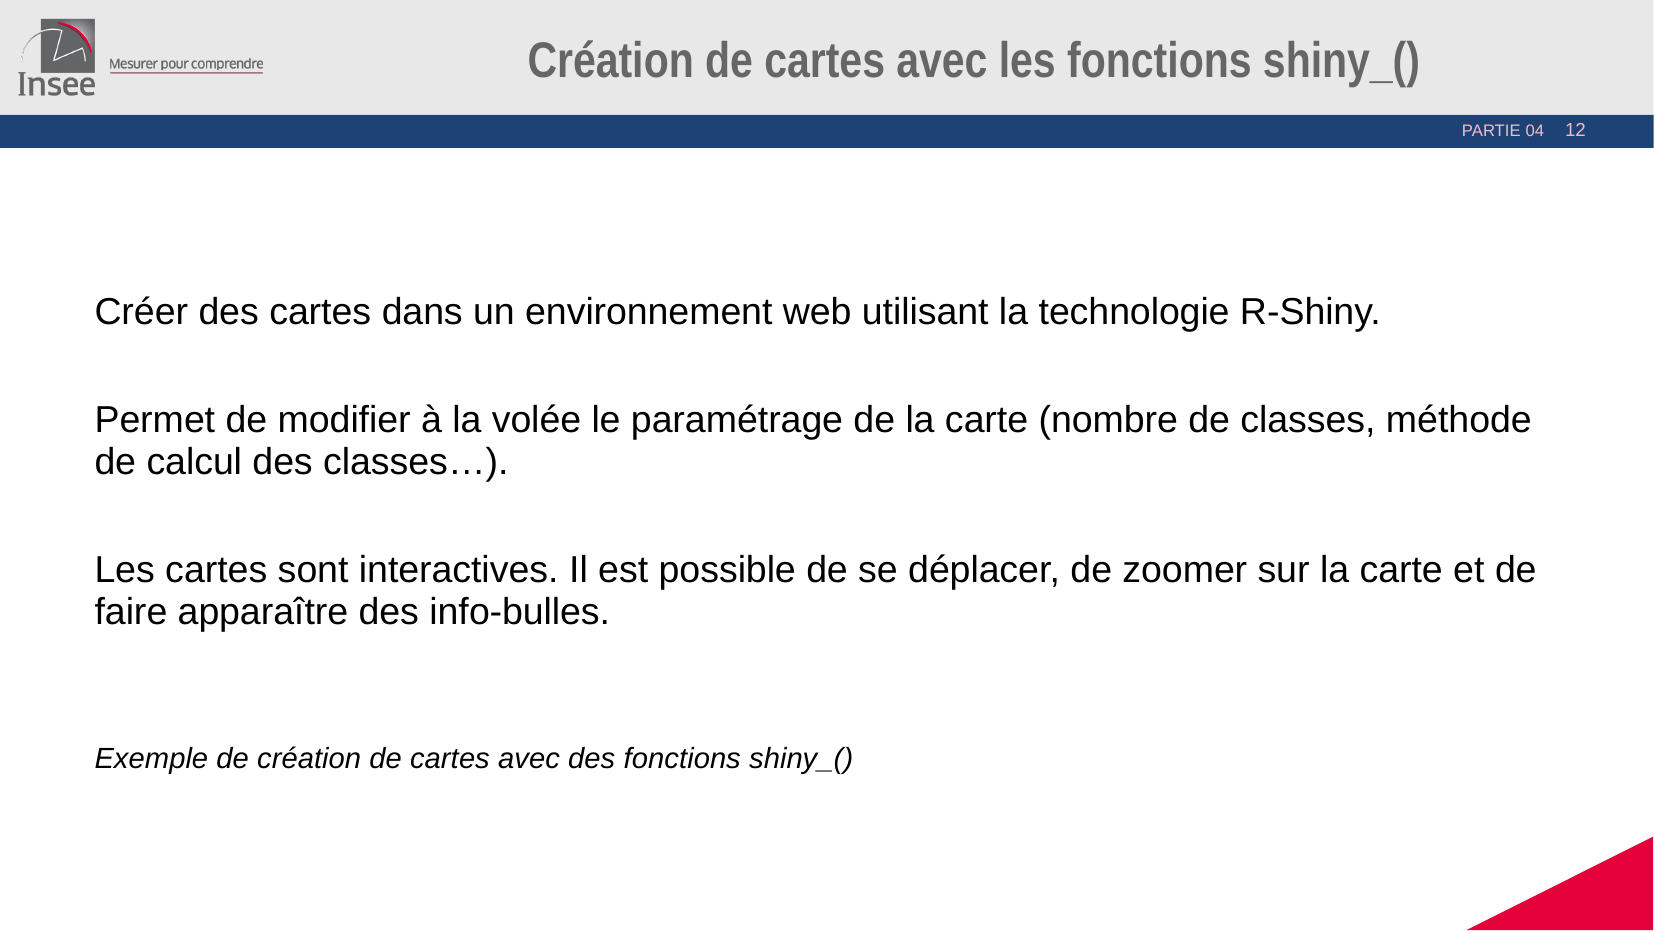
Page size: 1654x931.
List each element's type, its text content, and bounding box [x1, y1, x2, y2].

picture [14, 0, 263, 99]
title Création de cartes avec les fonctions shiny_() [295, 0, 1654, 119]
text_box PARTIE 04 [1311, 114, 1560, 148]
list Créer des cartes dans un environnement web utilisant la technologie R-Shiny. Permet de modifier à la volée le paramétrage de la carte (nombre de classes, méthode de calcul des classes…). Les cartes sont interactives. Il est possible de se déplacer, de zoomer sur la carte et de faire apparaître des info-bulles. Exemple de création de cartes avec des fonctions shiny_() [76, 242, 1560, 804]
